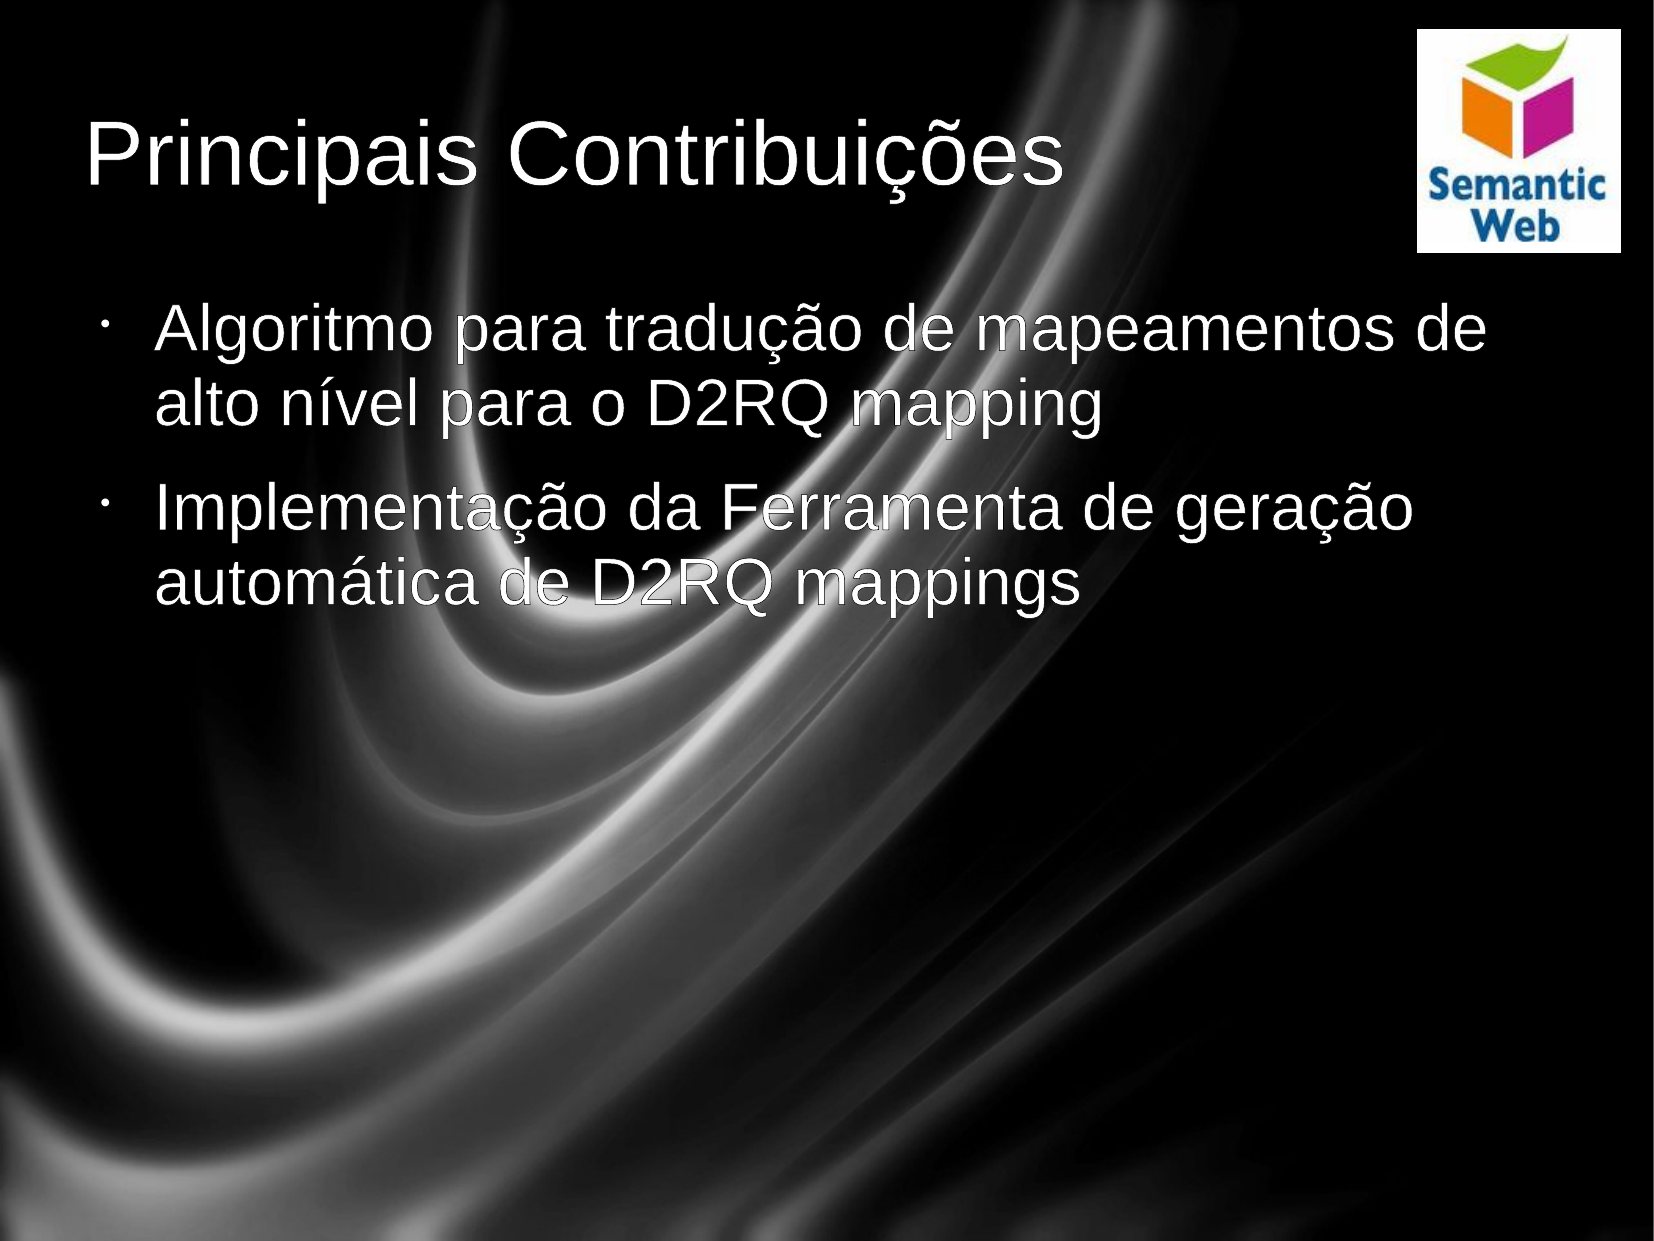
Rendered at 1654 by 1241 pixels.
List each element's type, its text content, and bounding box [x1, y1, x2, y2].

title Principais Contribuições [82, 49, 1359, 257]
list Algoritmo para tradução de mapeamentos de alto nível para o D2RQ mapping Implementação da Ferramenta de geração automática de D2RQ mappings [82, 290, 1571, 1109]
picture [0, 0, 1654, 1241]
